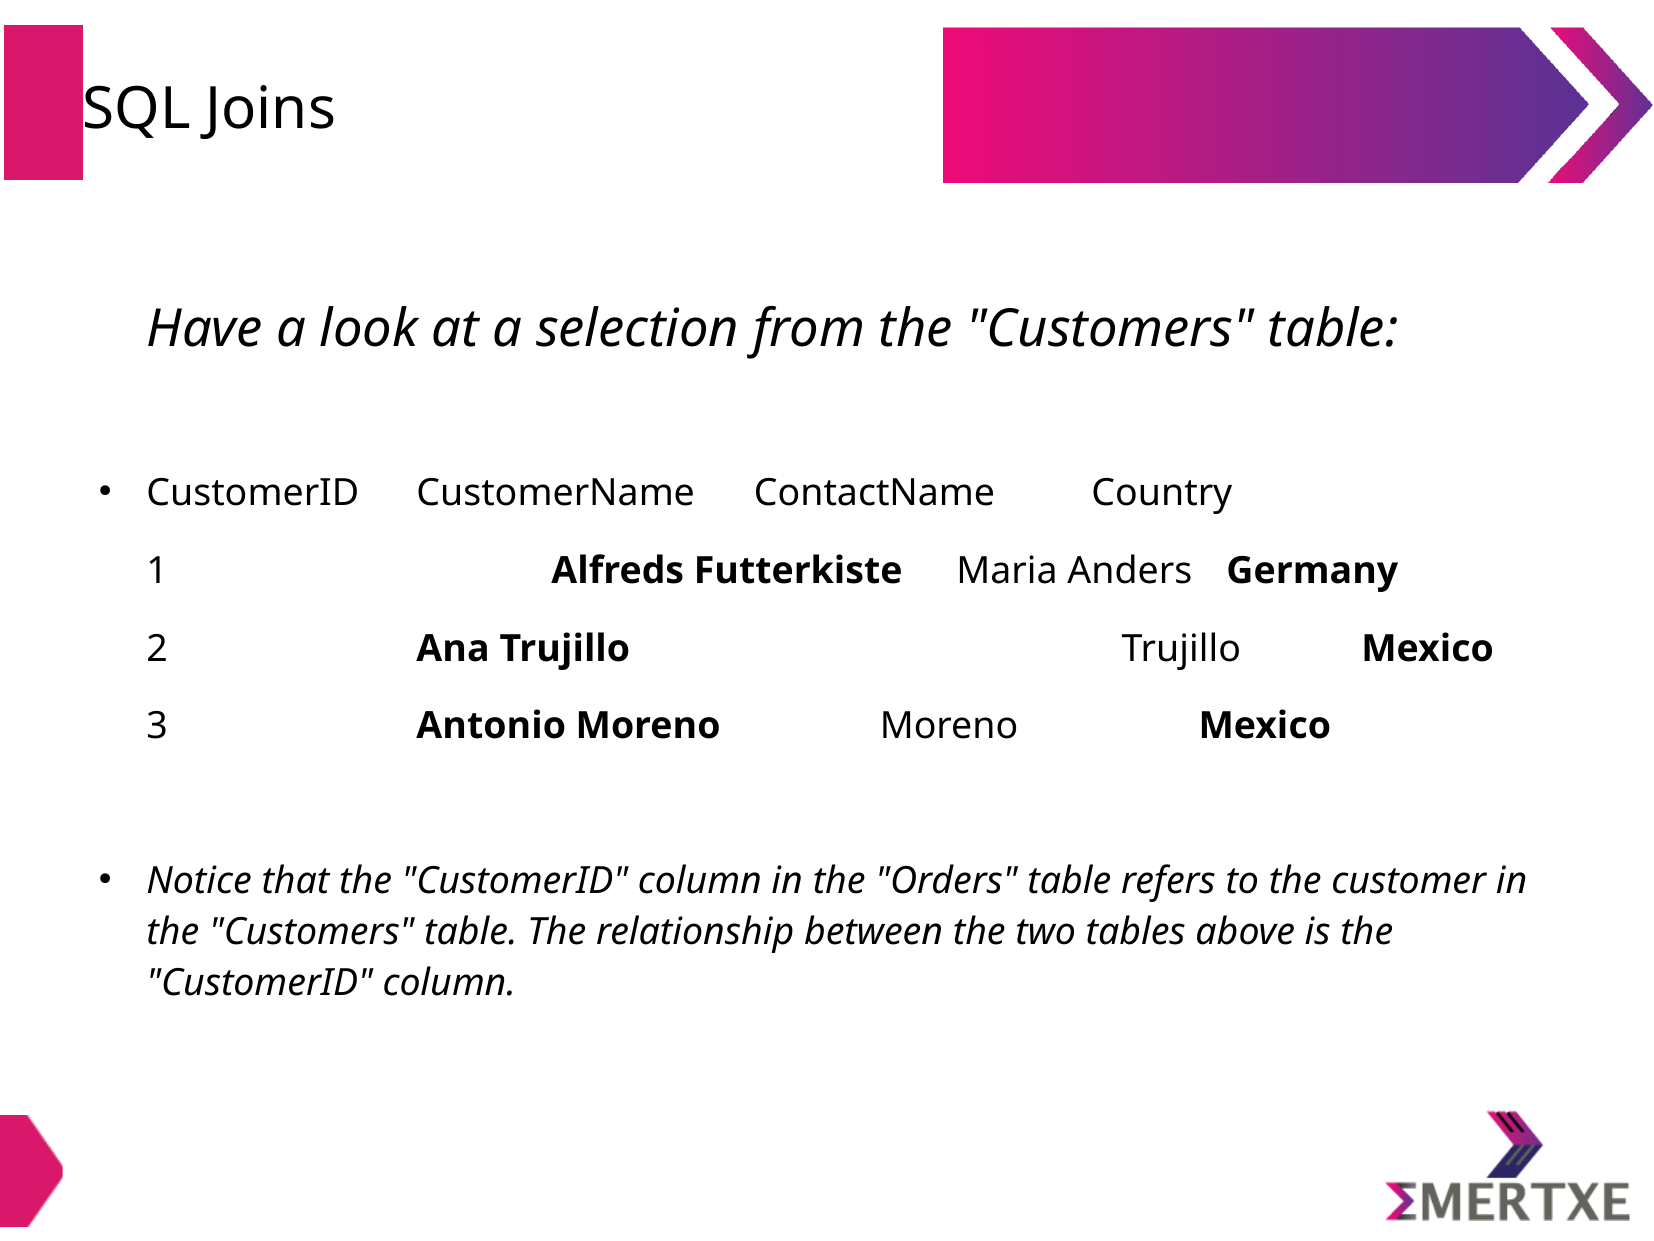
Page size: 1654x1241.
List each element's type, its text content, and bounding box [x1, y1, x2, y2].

title SQL Joins [82, 2, 1571, 210]
list Have a look at a selection from the "Customers" table: CustomerID CustomerName ContactName Country 1 Alfreds Futterkiste Maria Anders Germany 2 Ana Trujillo Trujillo Mexico 3 Antonio Moreno Moreno Mexico Notice that the "CustomerID" column in the "Orders" table refers to the customer in the "Customers" table. The relationship between the two tables above is the "CustomerID" column. [82, 290, 1571, 1010]
picture [1571, 27, 1653, 183]
picture [1385, 1107, 1631, 1221]
